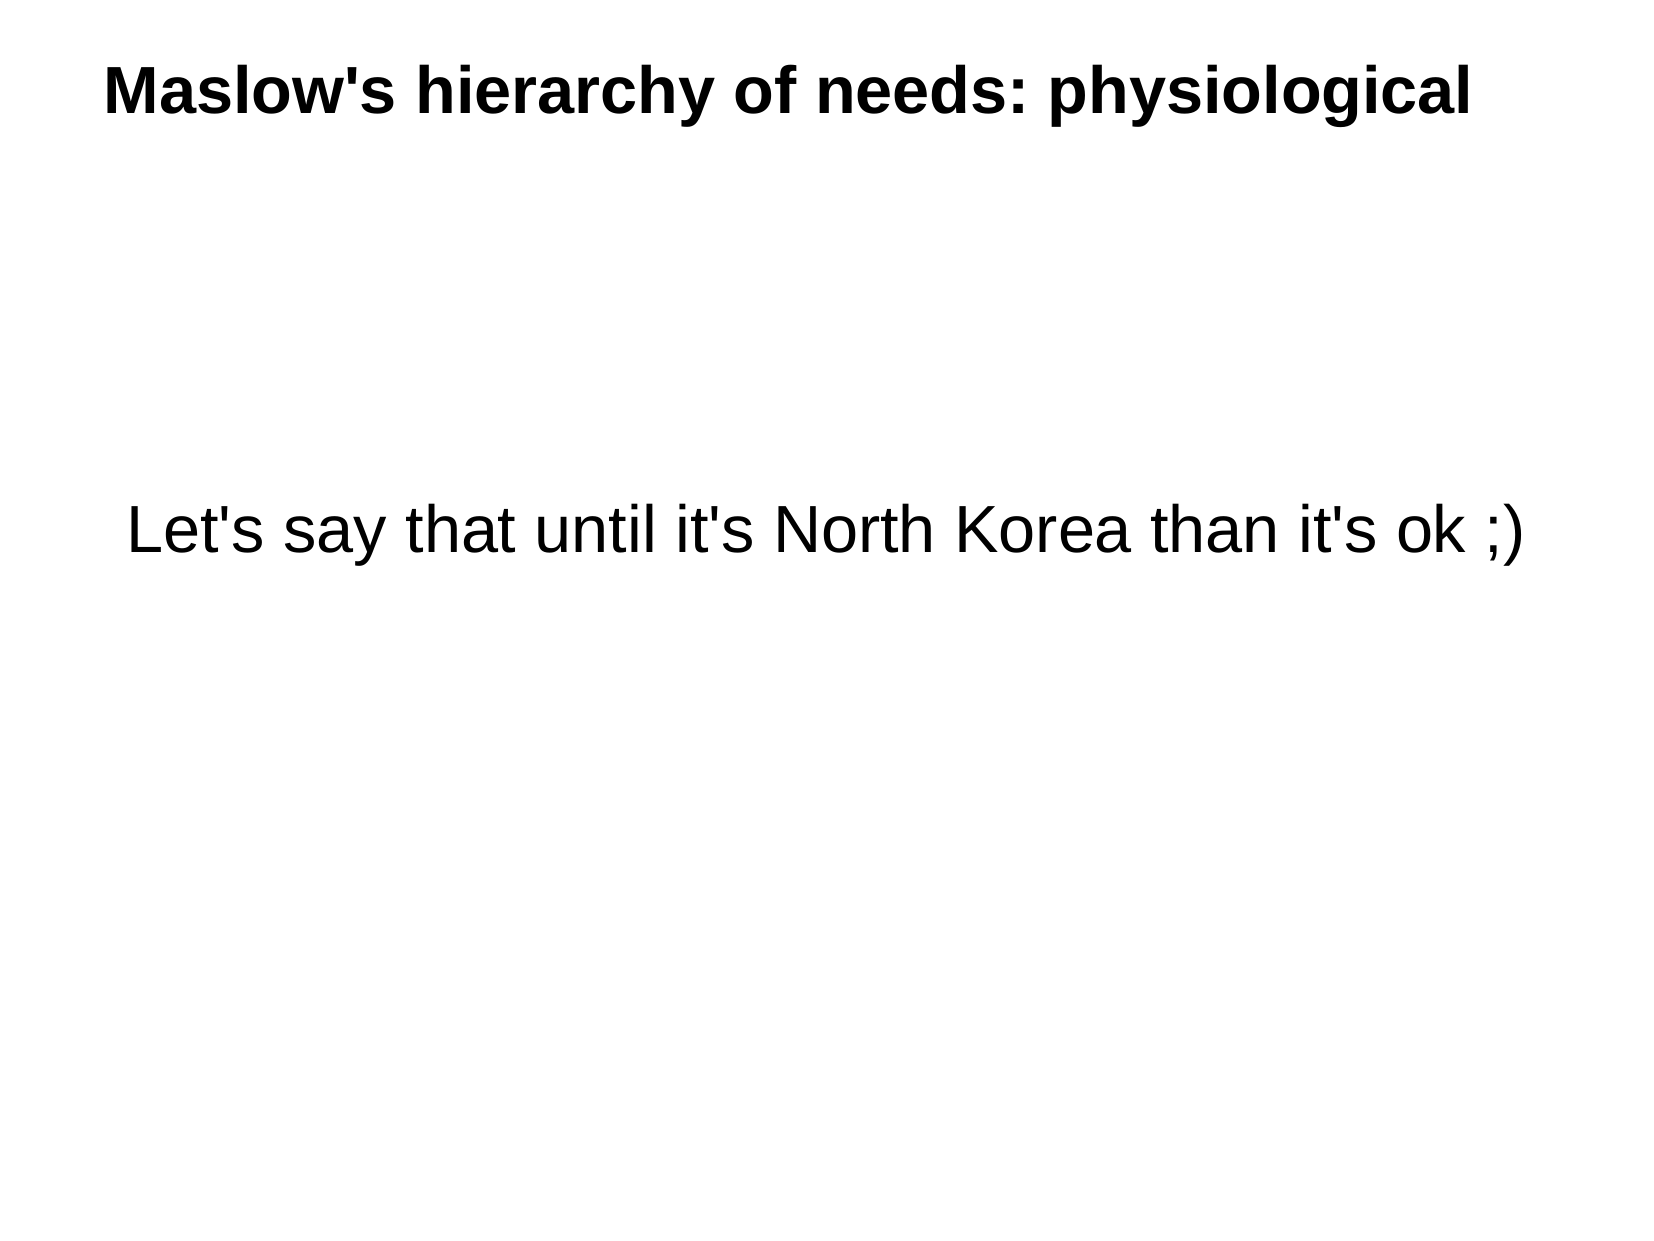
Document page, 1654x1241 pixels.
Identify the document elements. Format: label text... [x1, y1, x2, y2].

text_box Let's say that until it's North Korea than it's ok ;) [82, 49, 1571, 1010]
subtitle Maslow's hierarchy of needs: physiological [0, 15, 1654, 241]
